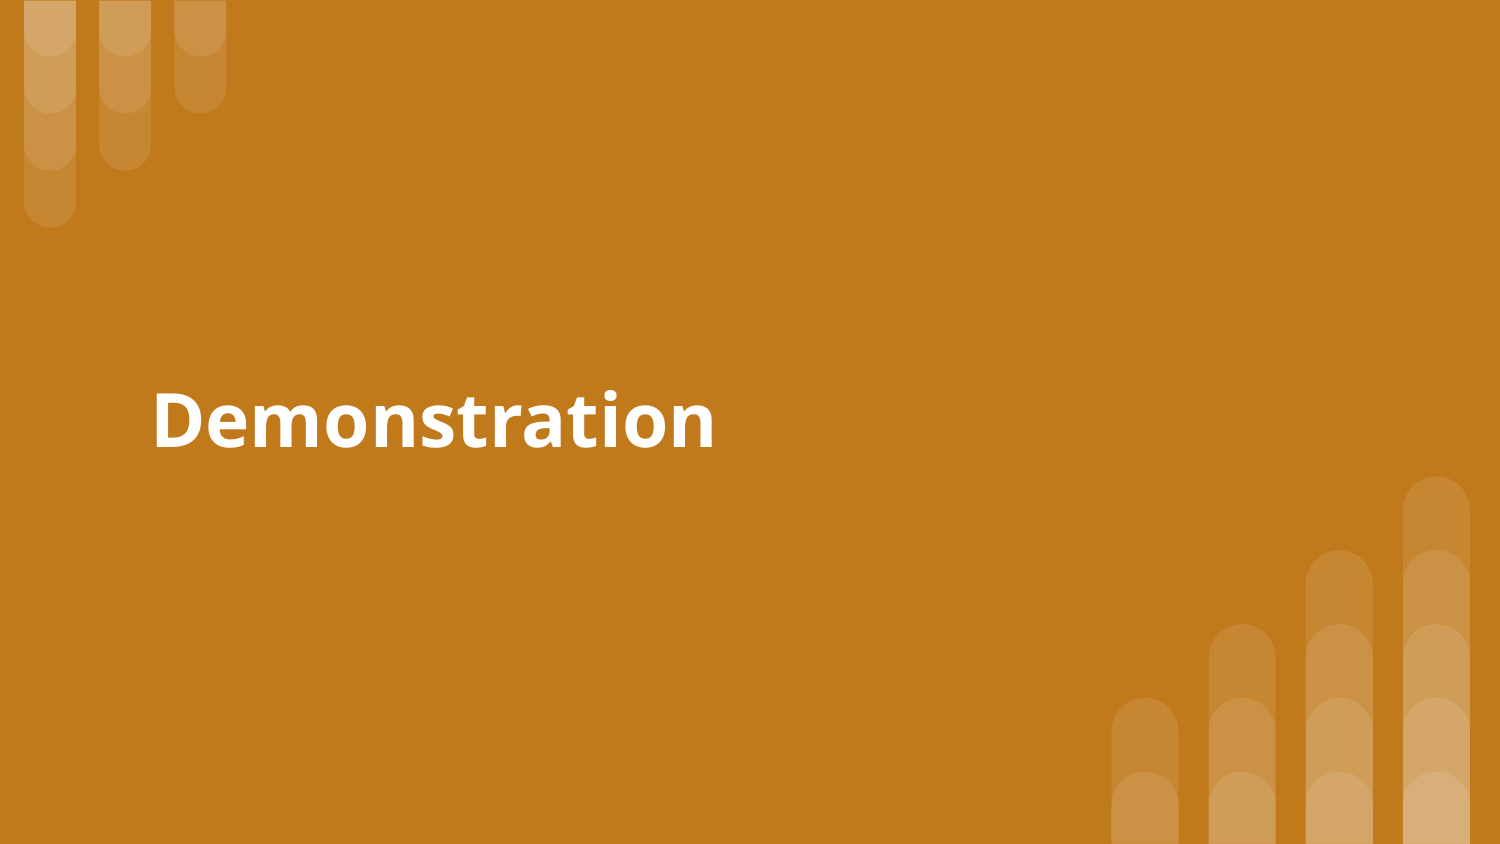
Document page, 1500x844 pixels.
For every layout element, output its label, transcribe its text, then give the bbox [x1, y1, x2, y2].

title Demonstration [135, 264, 1097, 572]
